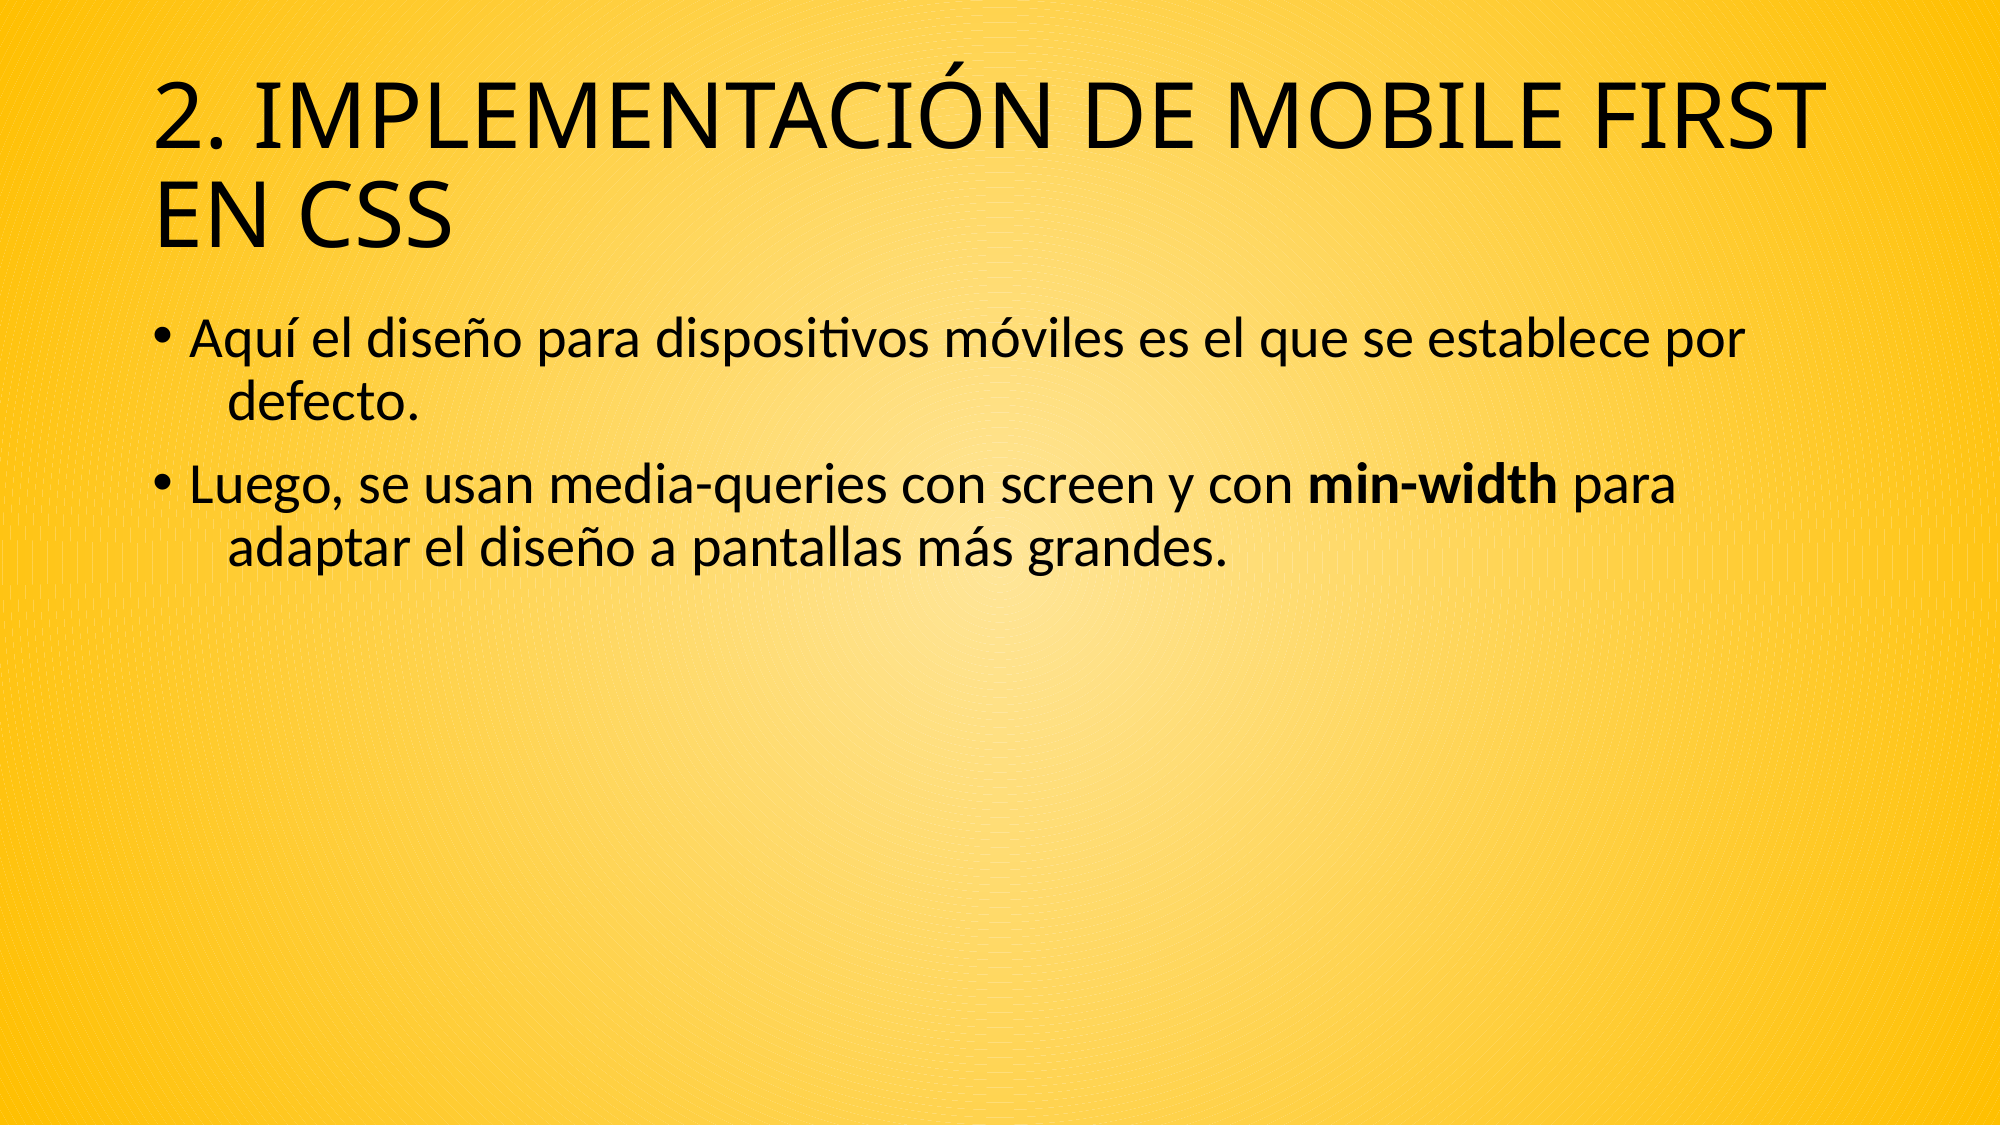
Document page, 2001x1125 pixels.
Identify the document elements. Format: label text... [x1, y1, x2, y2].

list Aquí el diseño para dispositivos móviles es el que se establece por defecto. Luego, se usan media-queries con screen y con min-width para adaptar el diseño a pantallas más grandes. [137, 299, 1863, 1014]
title 2. IMPLEMENTACIÓN DE MOBILE FIRST EN CSS [137, 59, 1863, 278]
